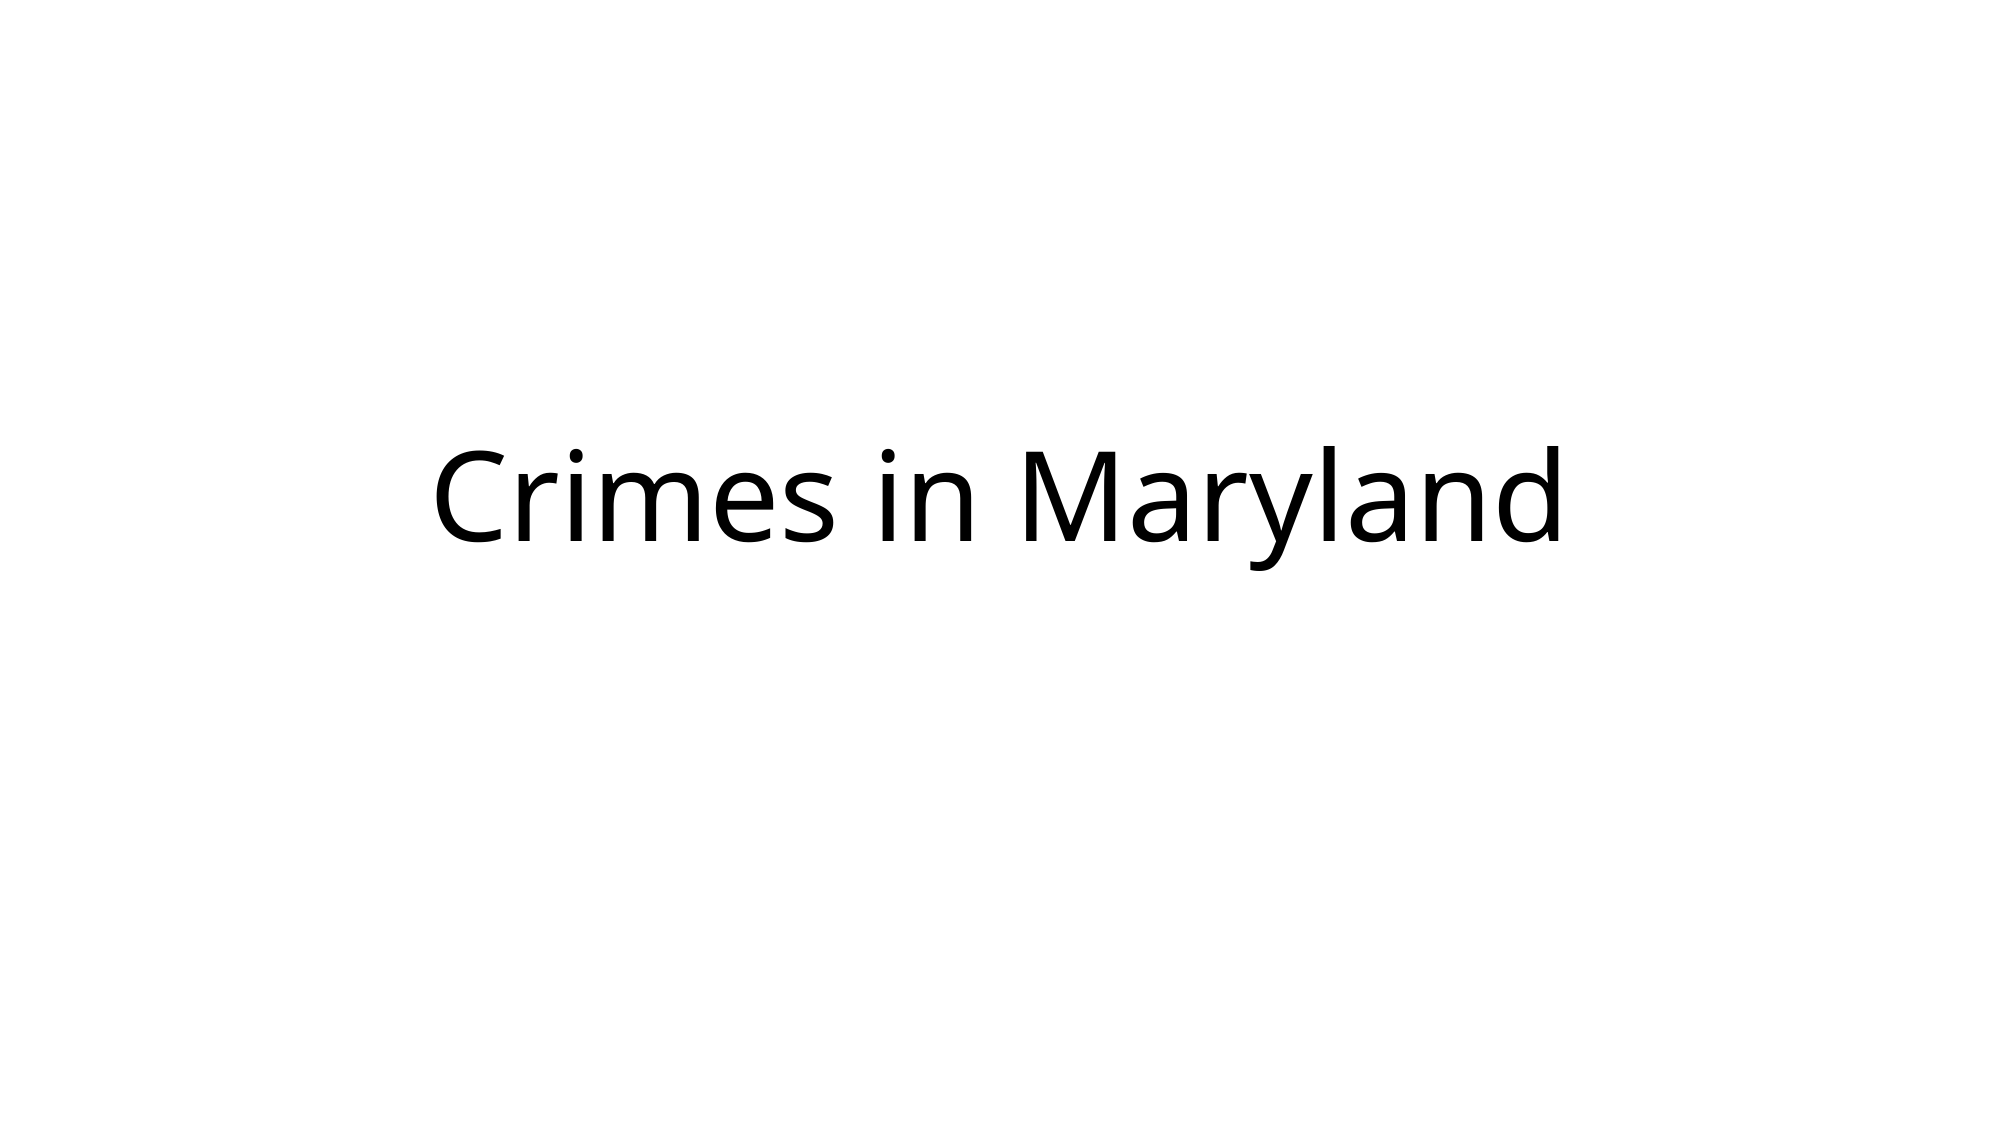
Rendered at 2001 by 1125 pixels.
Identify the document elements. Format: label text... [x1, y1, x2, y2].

title Crimes in Maryland [249, 184, 1750, 576]
